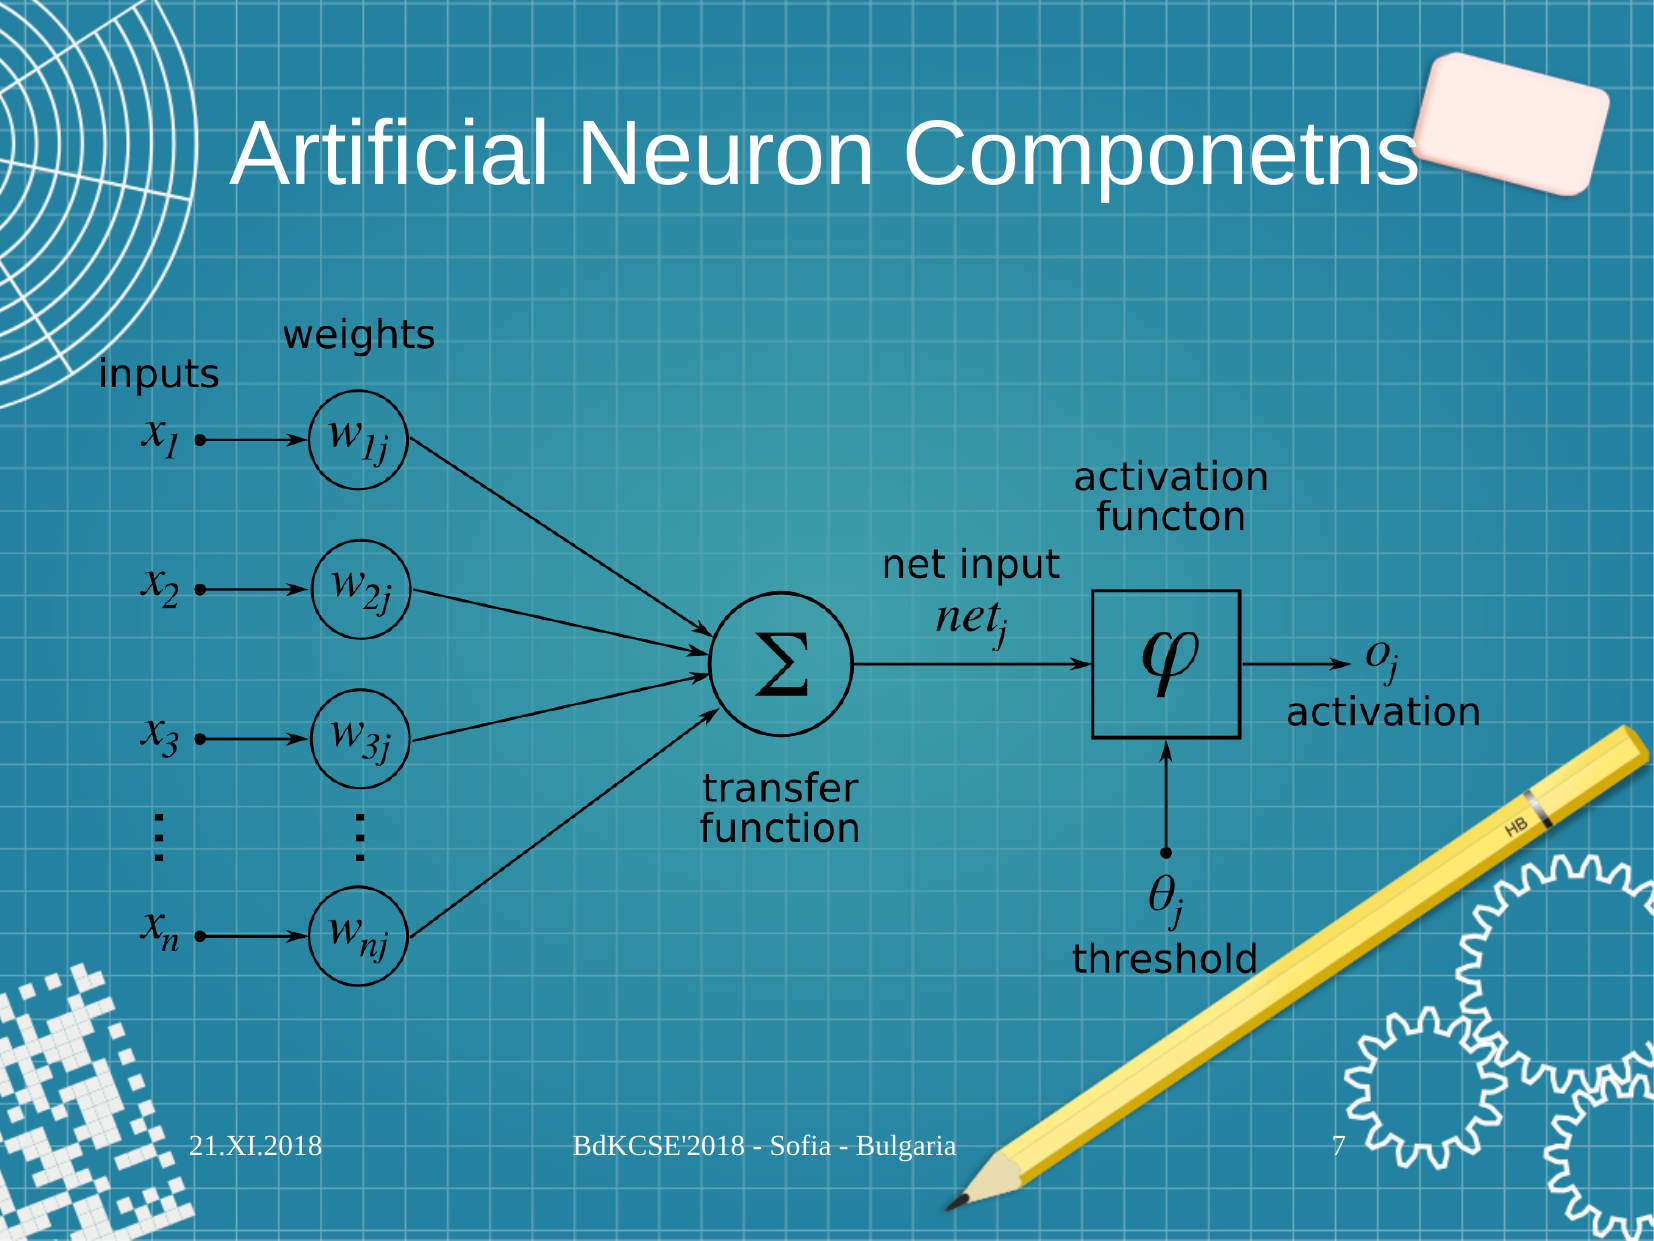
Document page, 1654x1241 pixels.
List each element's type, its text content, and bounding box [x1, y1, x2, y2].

picture [0, 0, 1654, 1241]
title Artificial Neuron Componetns [82, 49, 1571, 257]
